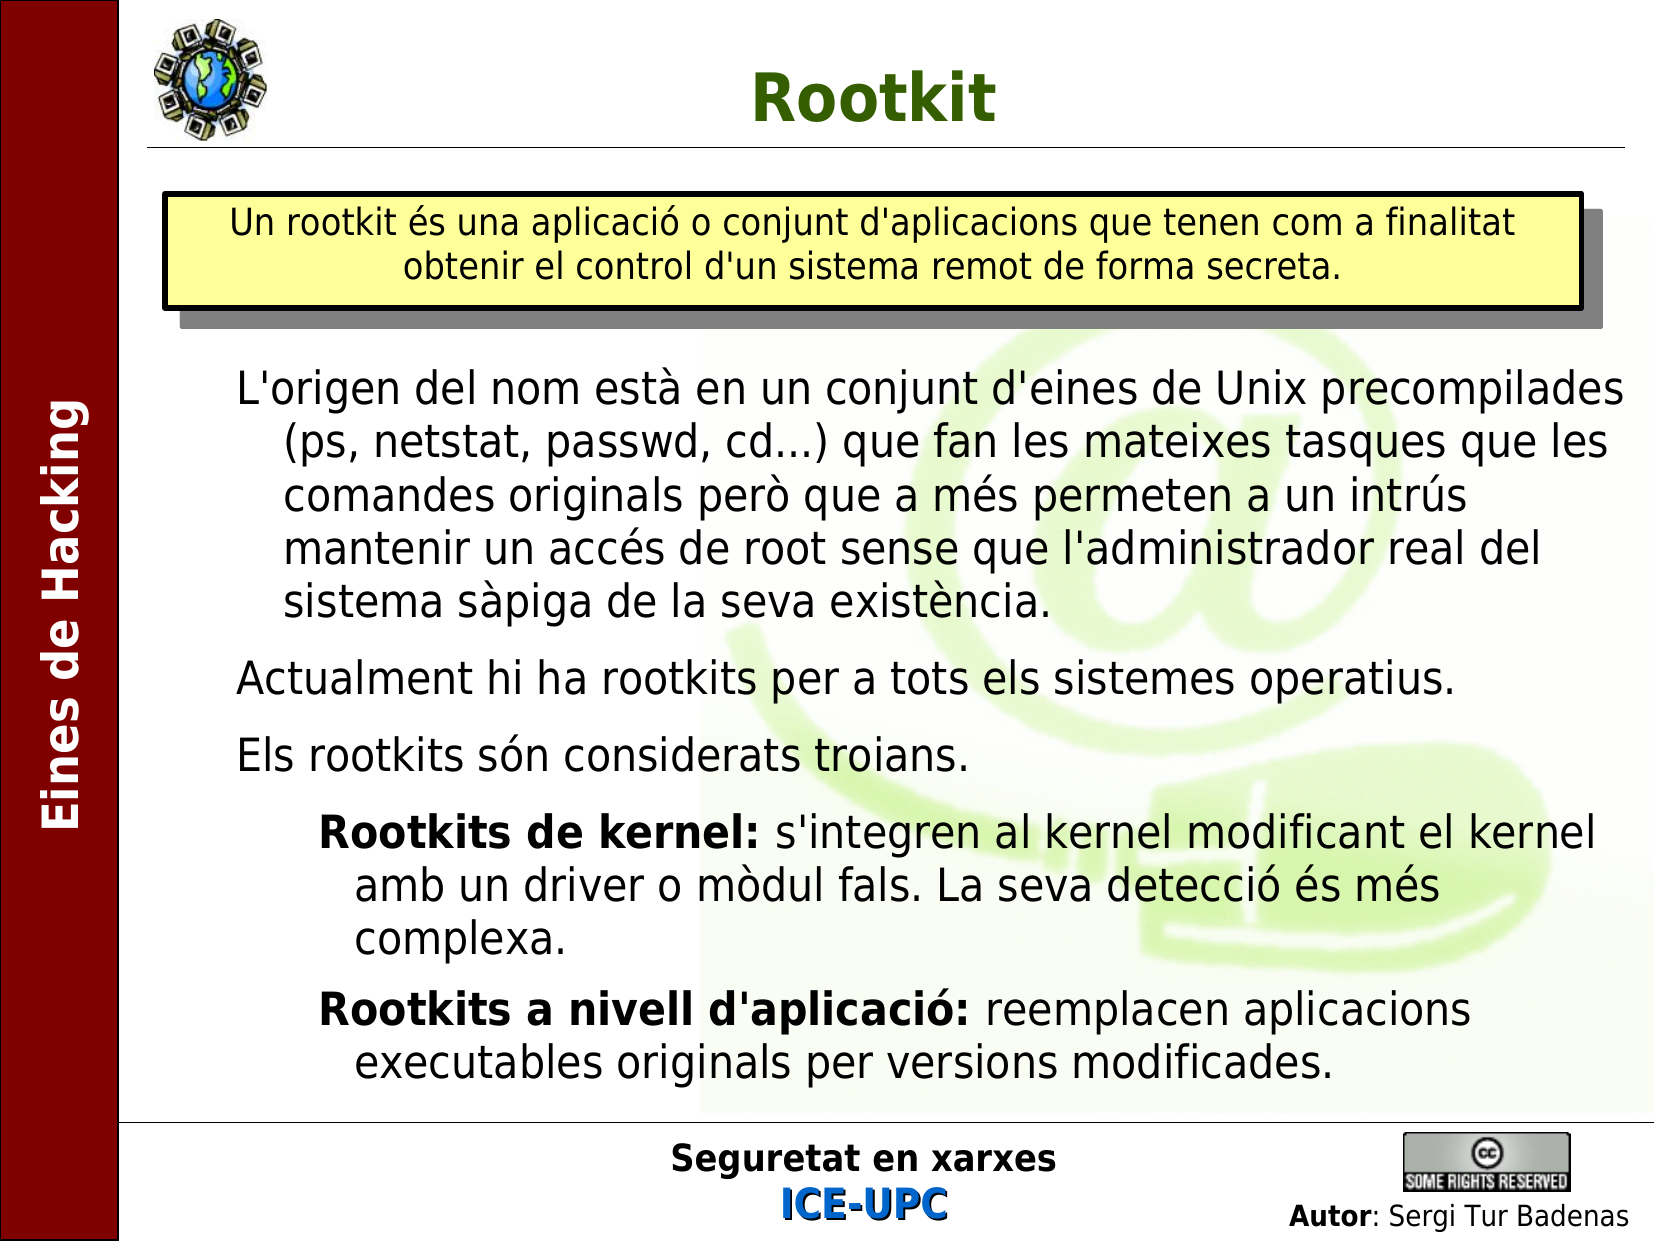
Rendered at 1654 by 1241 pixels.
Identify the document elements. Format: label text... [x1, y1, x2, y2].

text_box Un rootkit és una aplicació o conjunt d'aplicacions que tenen com a finalitat obtenir el control d'un sistema remot de forma secreta. [164, 193, 1582, 308]
picture [700, 217, 1654, 1113]
picture [154, 19, 268, 56]
list L'origen del nom està en un conjunt d'eines de Unix precompilades (ps, netstat, passwd, cd...) que fan les mateixes tasques que les comandes originals però que a més permeten a un intrús mantenir un accés de root sense que l'administrador real del sistema sàpiga de la seva existència. Actualment hi ha rootkits per a tots els sistemes operatius. Els rootkits són considerats troians. Rootkits de kernel: s'integren al kernel modificant el kernel amb un driver o mòdul fals. La seva detecció és més complexa. Rootkits a nivell d'aplicació: reemplacen aplicacions executables originals per versions modificades. [141, 362, 1630, 1241]
title Rootkit [129, 56, 1619, 141]
